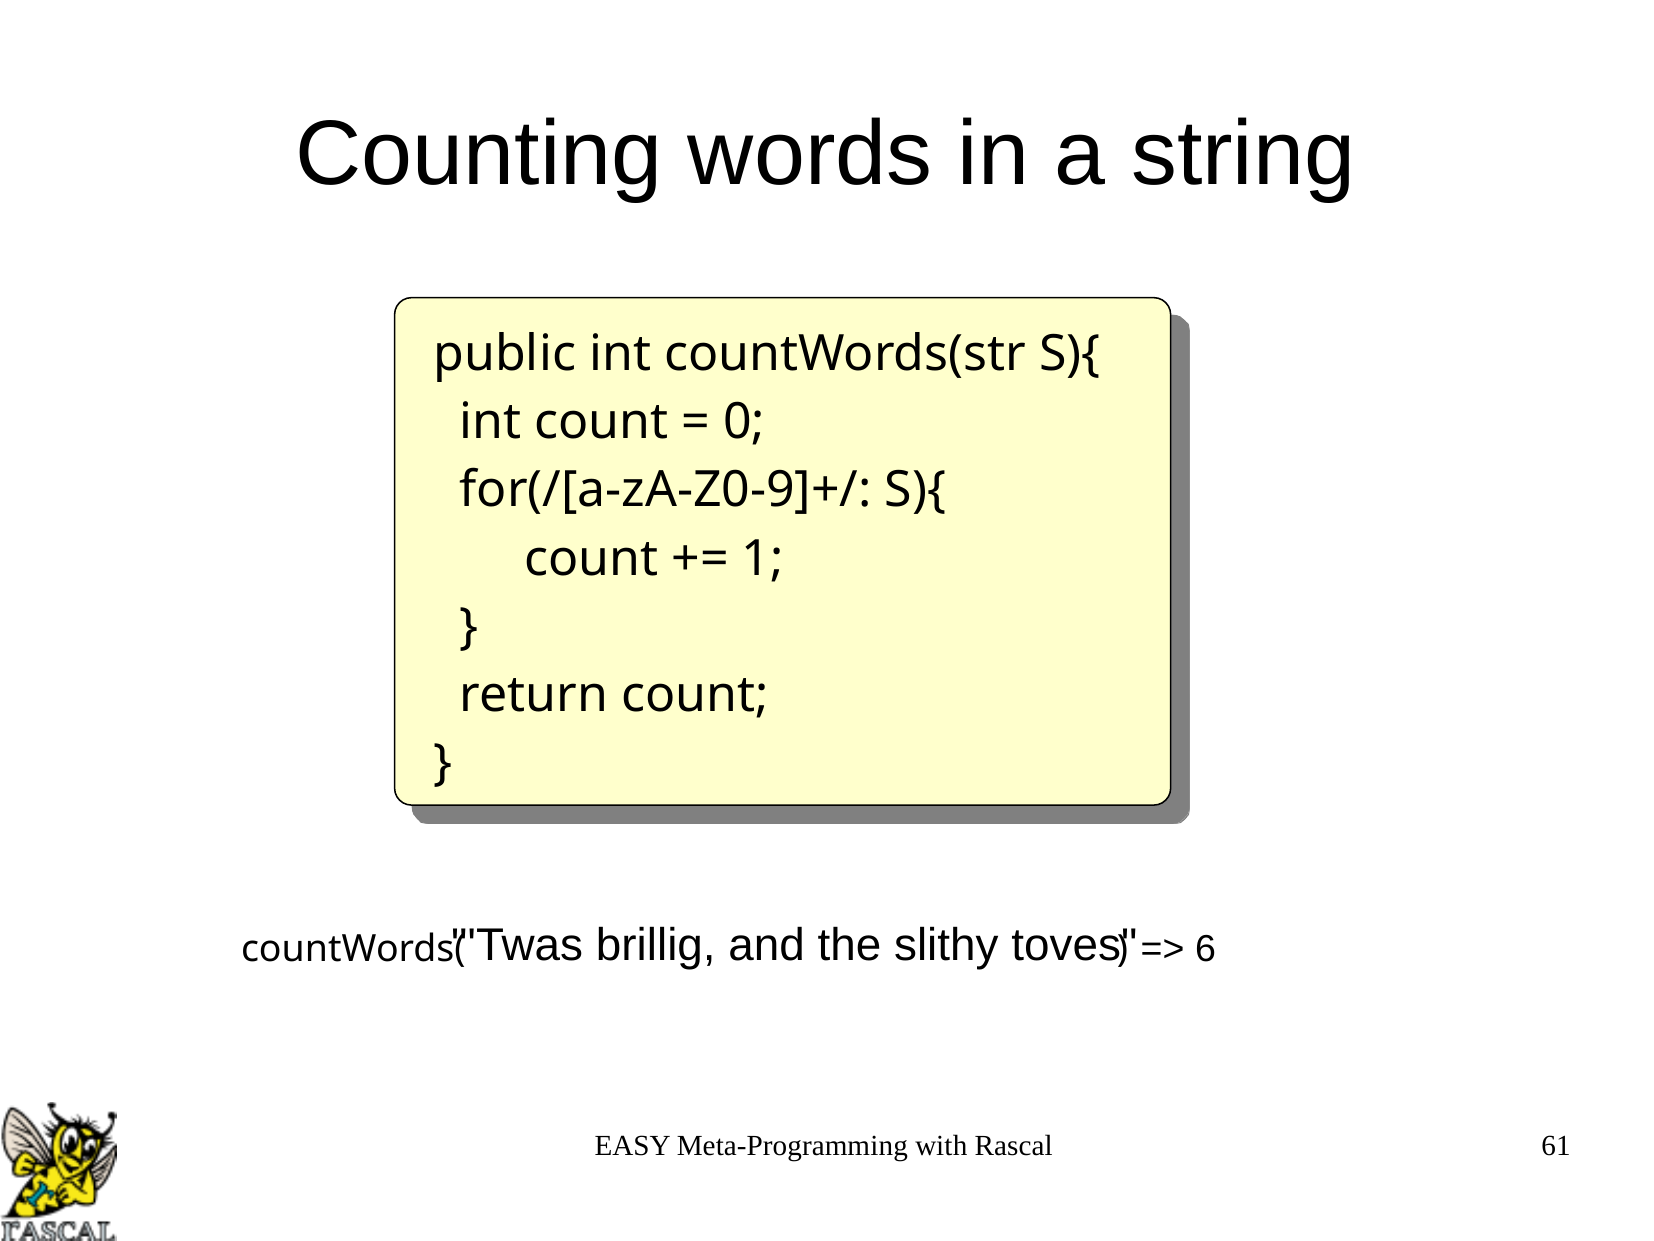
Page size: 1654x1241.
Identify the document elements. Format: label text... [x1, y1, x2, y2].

text_box countWords( ) => 6 [226, 914, 1336, 982]
text_box public int countWords(str S){ int count = 0; for(/[a-zA-Z0-9]+/: S){ count += 1; } return count; } [418, 309, 1185, 811]
title Counting words in a string [82, 49, 1571, 257]
picture [0, 1102, 117, 1241]
text_box [394, 297, 1170, 806]
